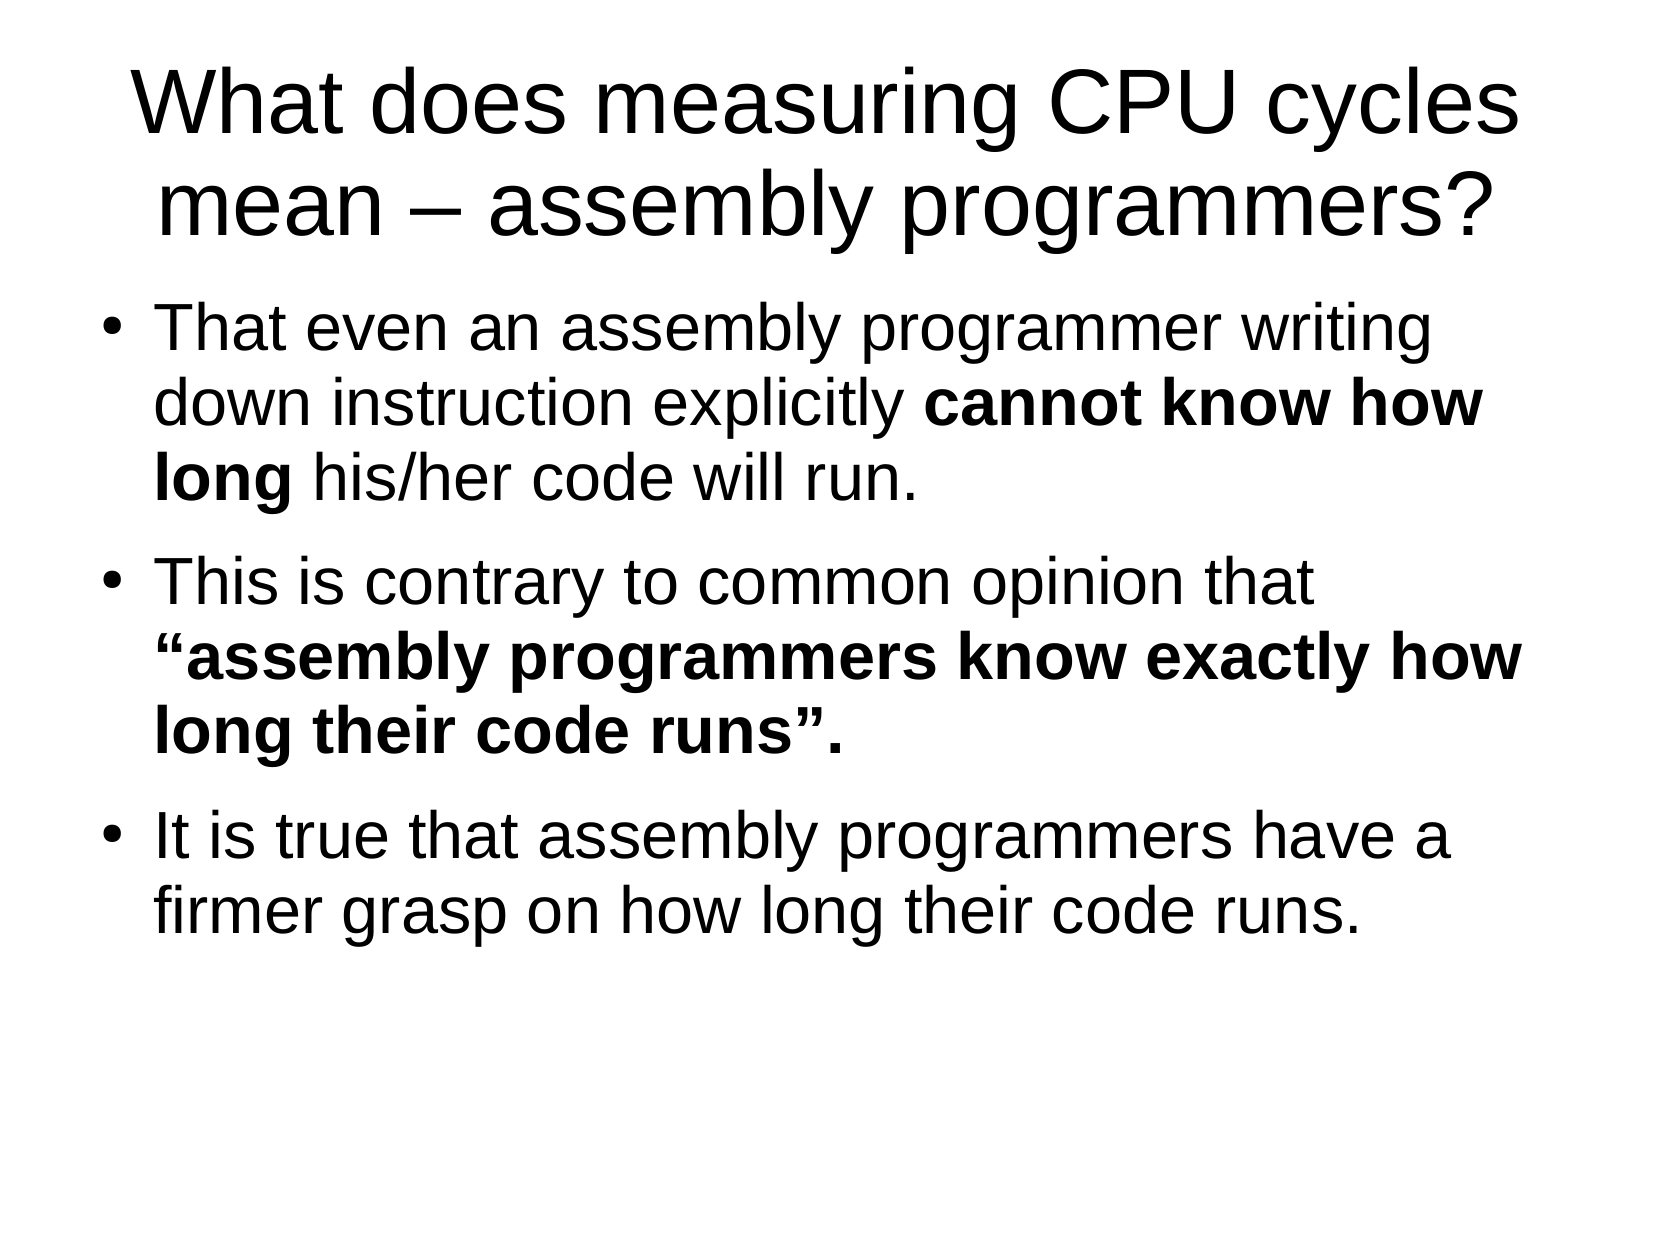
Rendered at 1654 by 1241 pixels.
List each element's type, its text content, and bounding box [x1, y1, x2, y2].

list That even an assembly programmer writing down instruction explicitly cannot know how long his/her code will run. This is contrary to common opinion that “assembly programmers know exactly how long their code runs”. It is true that assembly programmers have a firmer grasp on how long their code runs. [82, 290, 1571, 1109]
title What does measuring CPU cycles mean – assembly programmers? [82, 49, 1571, 257]
